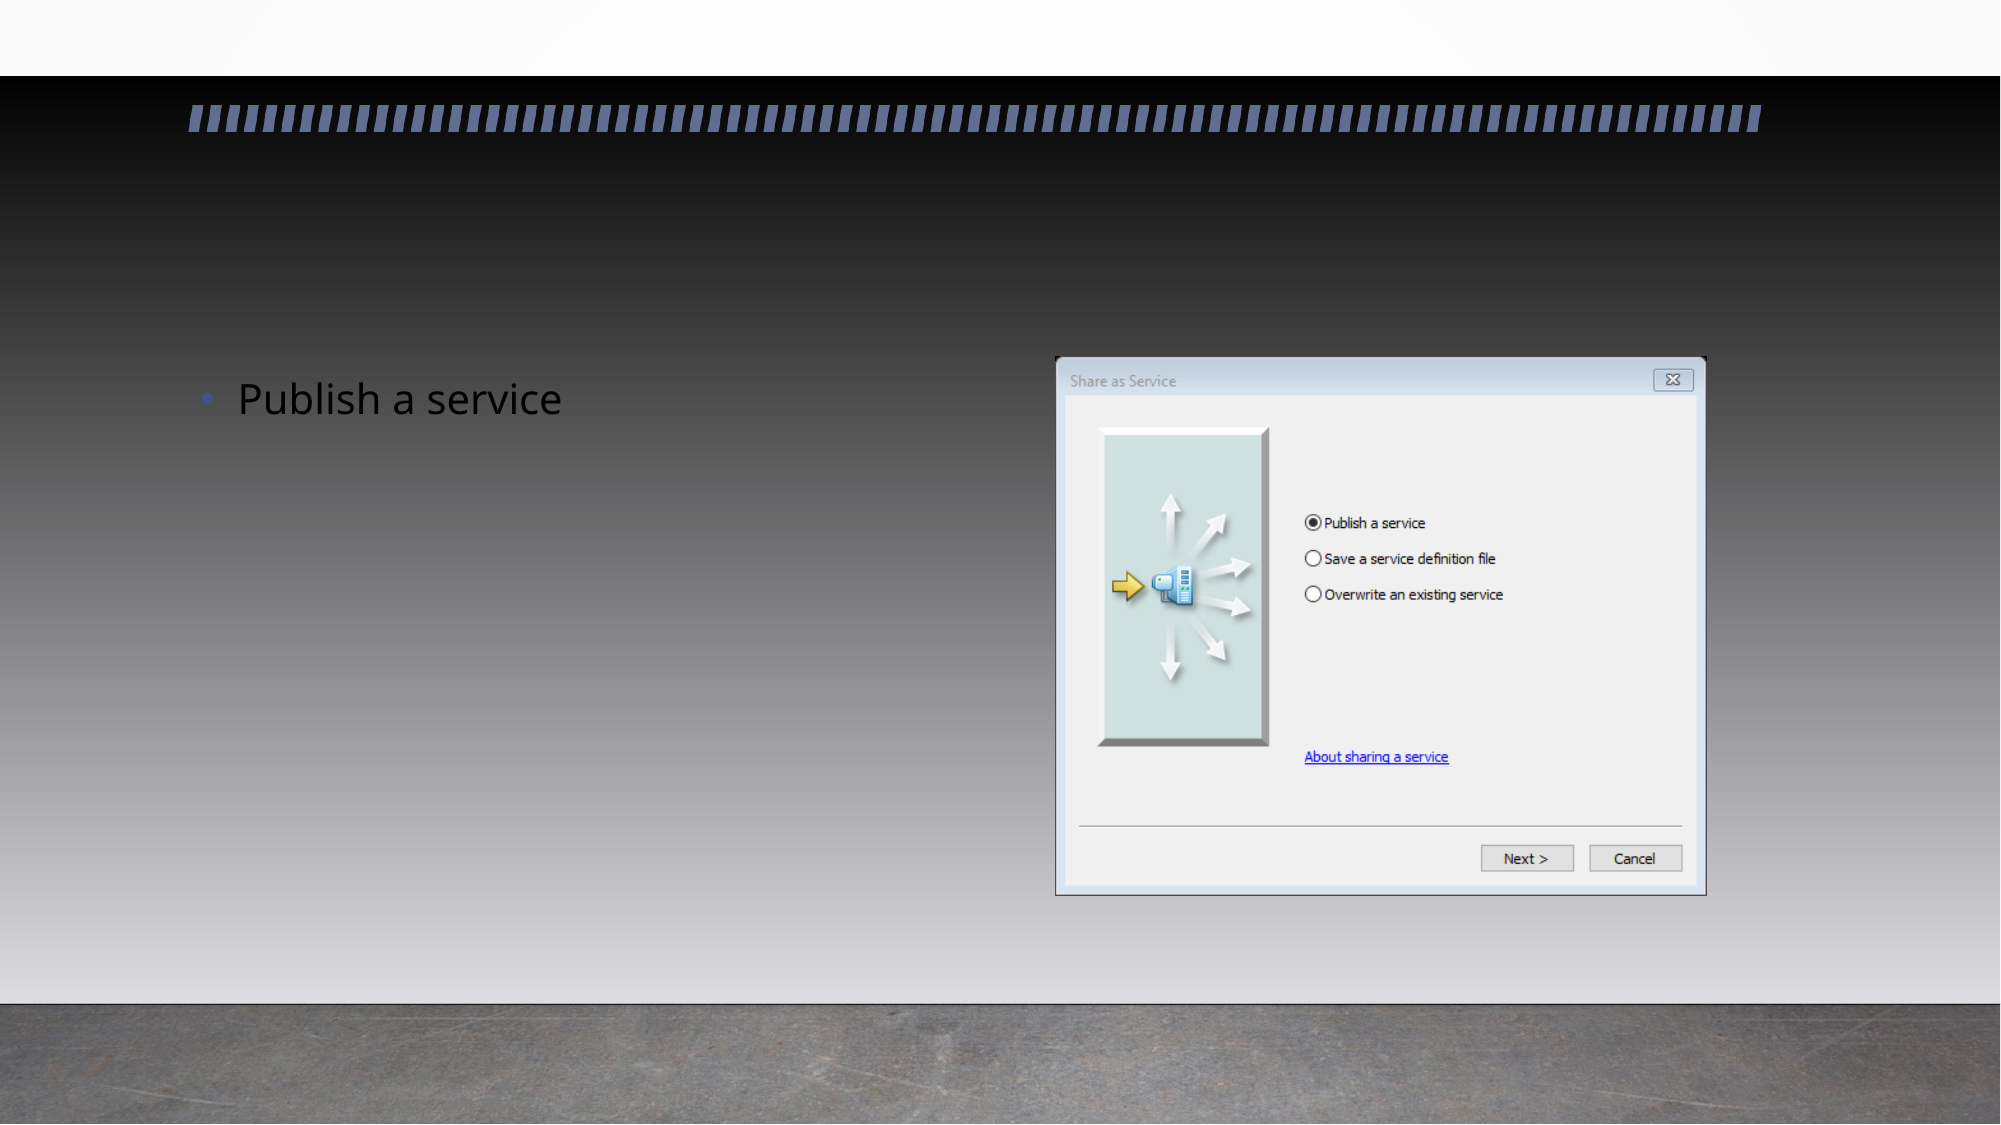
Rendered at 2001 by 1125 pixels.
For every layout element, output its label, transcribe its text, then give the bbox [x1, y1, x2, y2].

picture [1055, 356, 1707, 896]
list Publish a service [185, 355, 948, 896]
